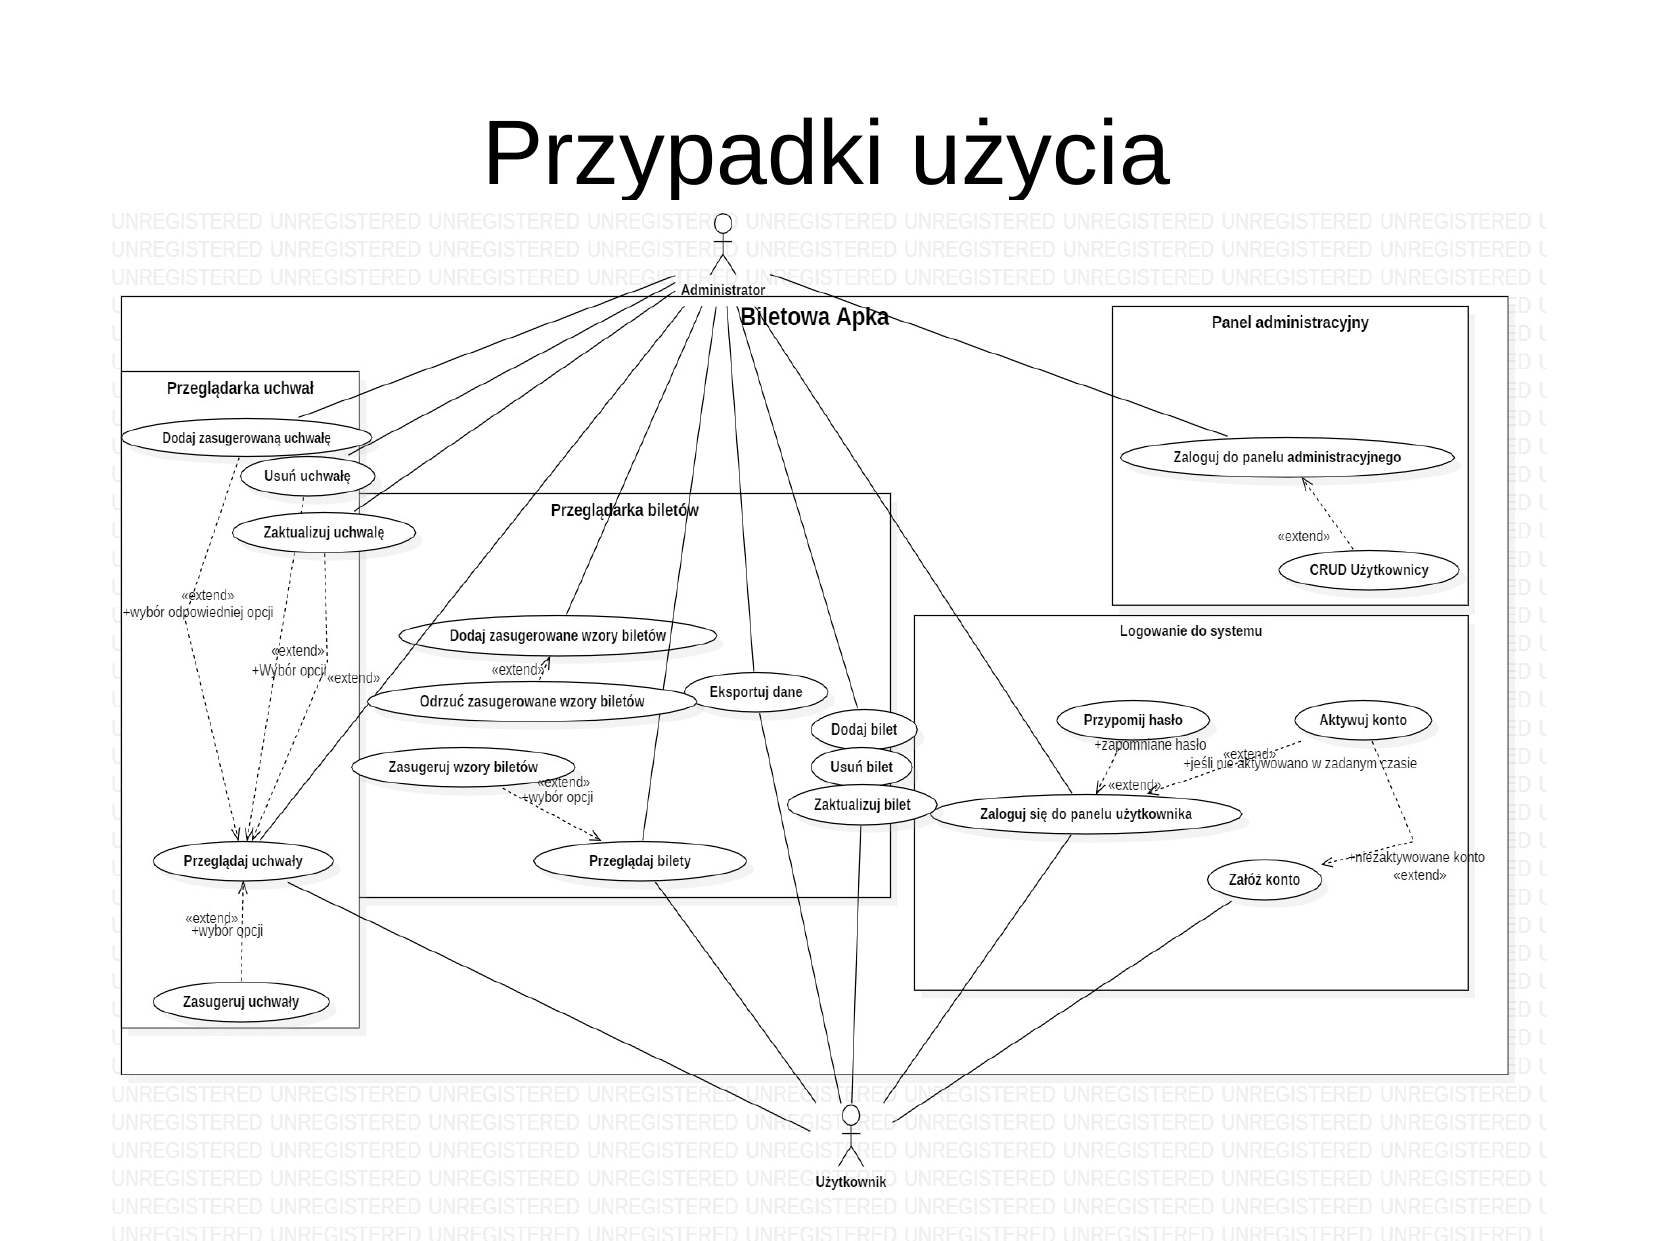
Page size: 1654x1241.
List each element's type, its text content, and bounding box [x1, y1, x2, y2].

picture [111, 200, 1547, 1241]
title Przypadki użycia [82, 49, 1571, 257]
